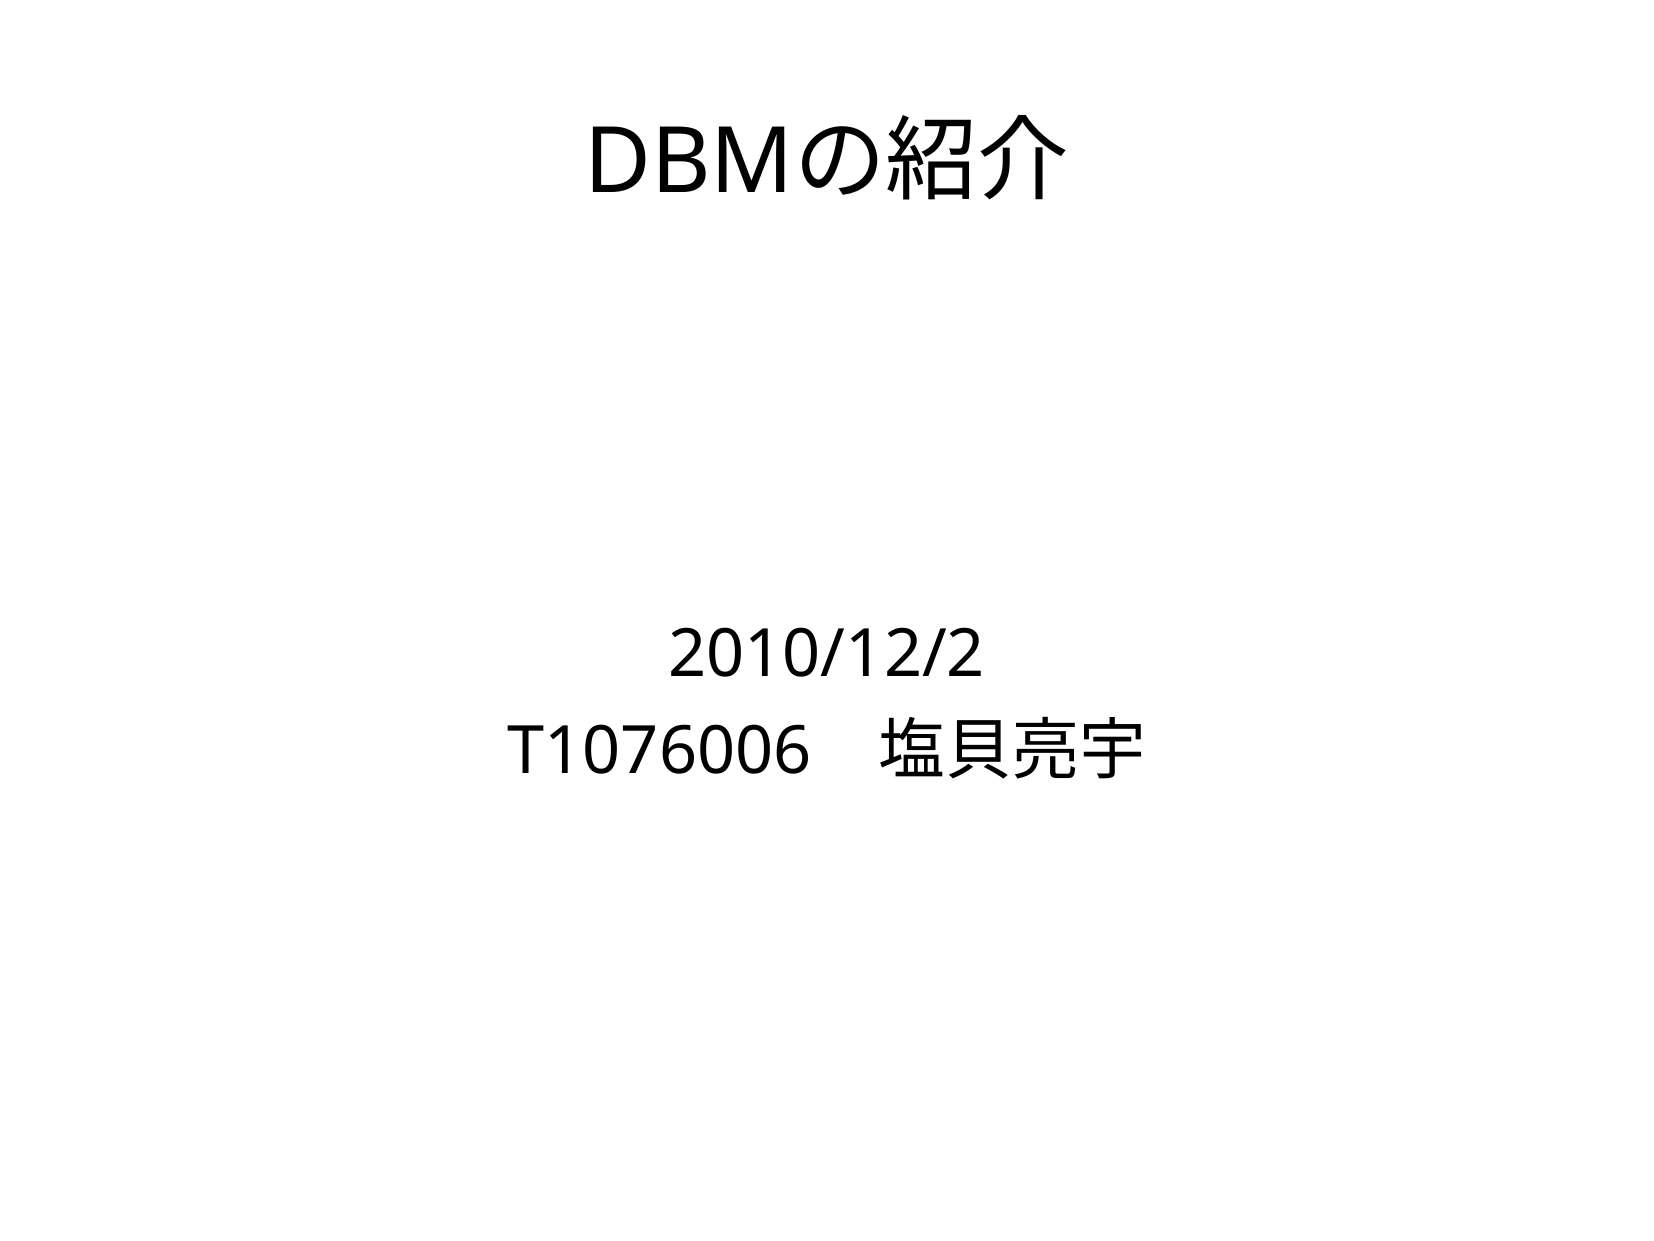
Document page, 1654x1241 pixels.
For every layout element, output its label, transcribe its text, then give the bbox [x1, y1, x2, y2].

subtitle 2010/12/2 T1076006 塩貝亮宇 [82, 297, 1571, 1102]
title DBMの紹介 [82, 49, 1571, 257]
